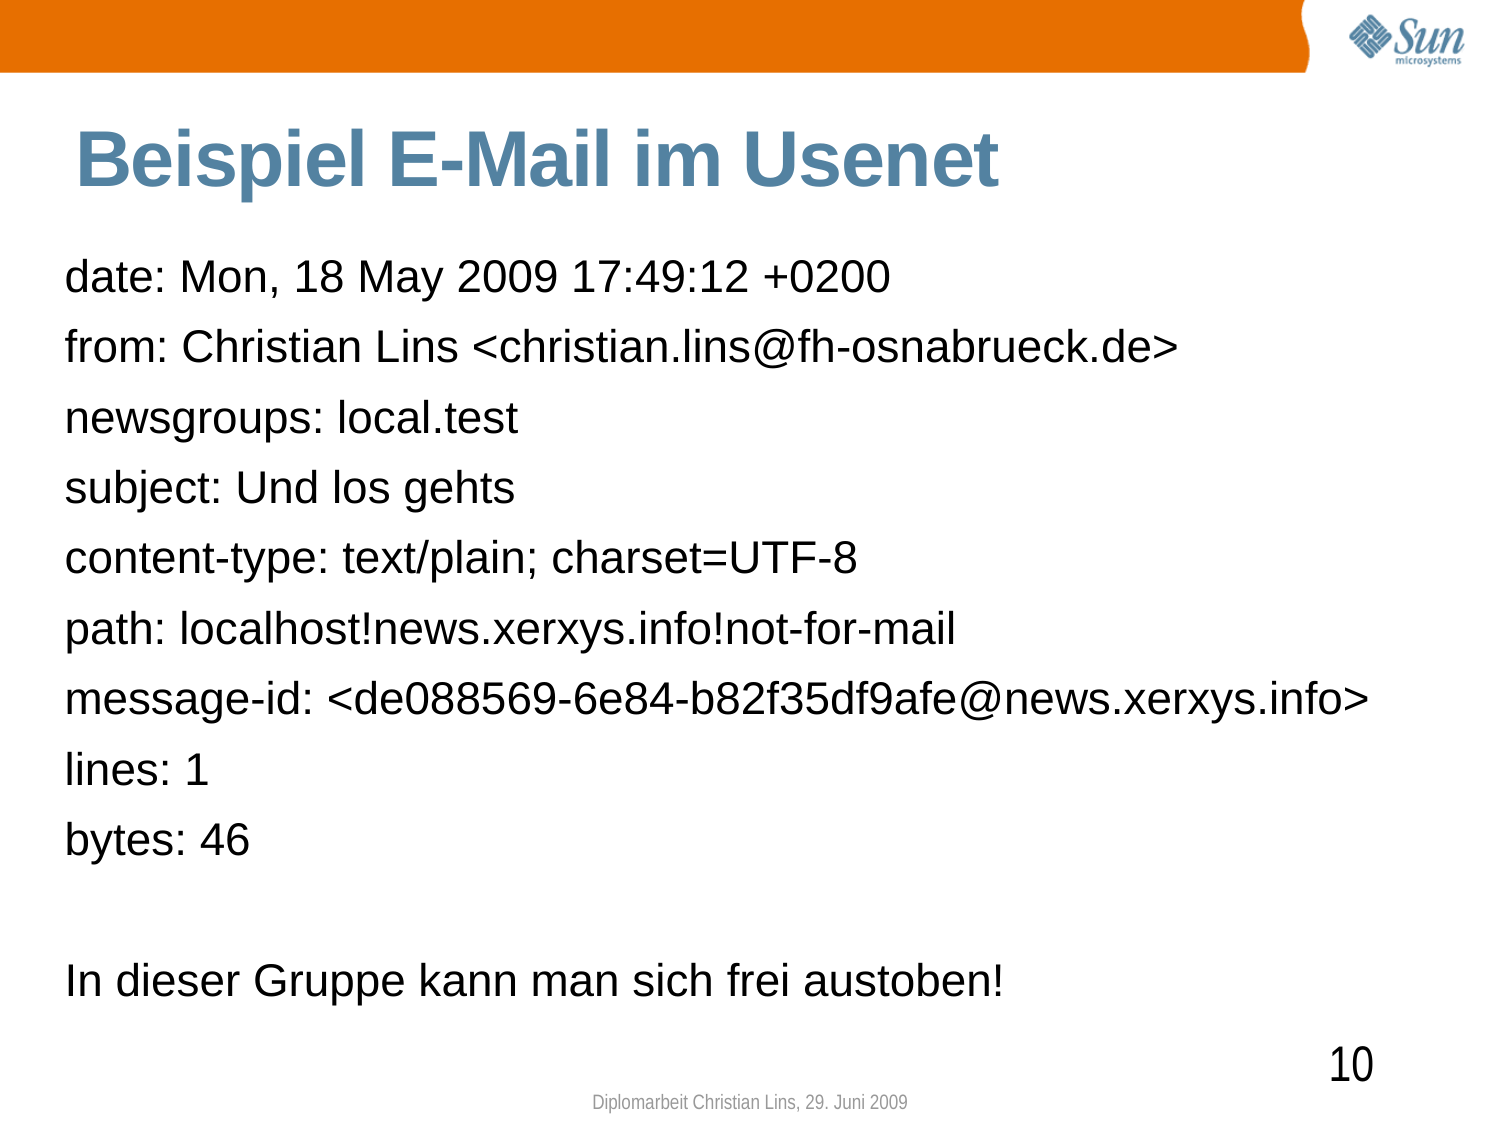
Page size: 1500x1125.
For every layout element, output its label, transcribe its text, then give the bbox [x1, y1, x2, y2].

list date: Mon, 18 May 2009 17:49:12 +0200 from: Christian Lins <christian.lins@fh-osnabrueck.de> newsgroups: local.test subject: Und los gehts content-type: text/plain; charset=UTF-8 path: localhost!news.xerxys.info!not-for-mail message-id: <de088569-6e84-b82f35df9afe@news.xerxys.info> lines: 1 bytes: 46 In dieser Gruppe kann man sich frei austoben! [64, 257, 1402, 1014]
title Beispiel E-Mail im Usenet [75, 122, 1438, 228]
picture [0, 0, 1500, 75]
